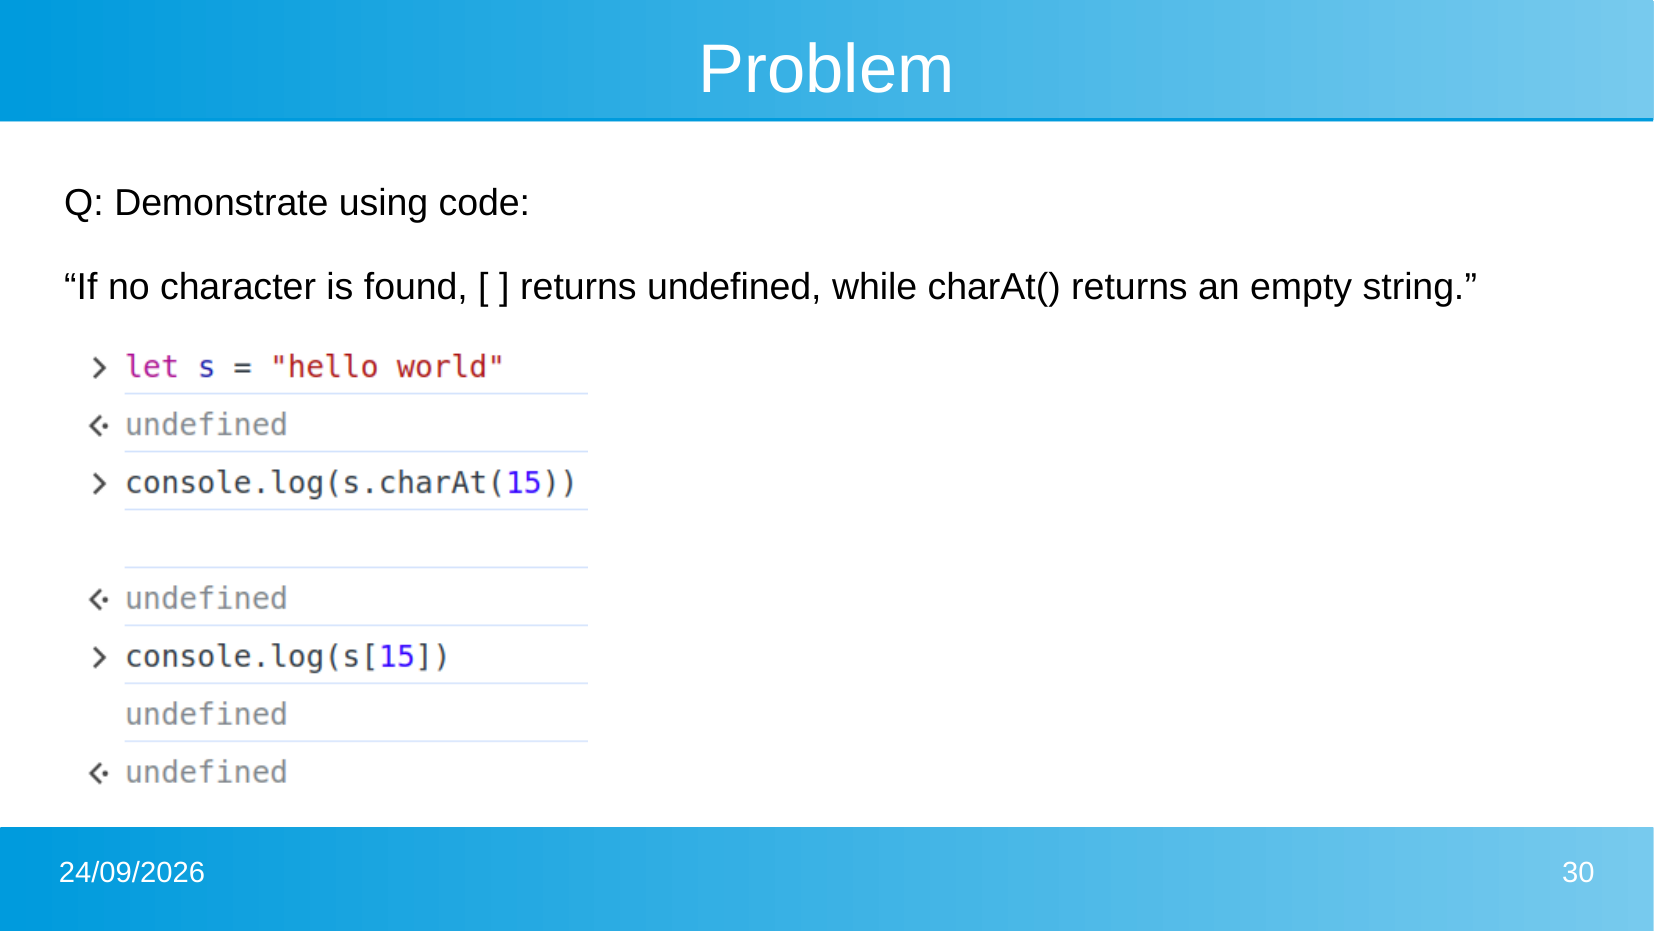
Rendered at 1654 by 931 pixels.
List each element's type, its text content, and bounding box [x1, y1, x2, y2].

picture [75, 343, 588, 808]
text_box Q: Demonstrate using code: “If no character is found, [ ] returns undefined, while charAt() returns an empty string.” [49, 174, 1523, 399]
title Problem [59, 29, 1595, 108]
